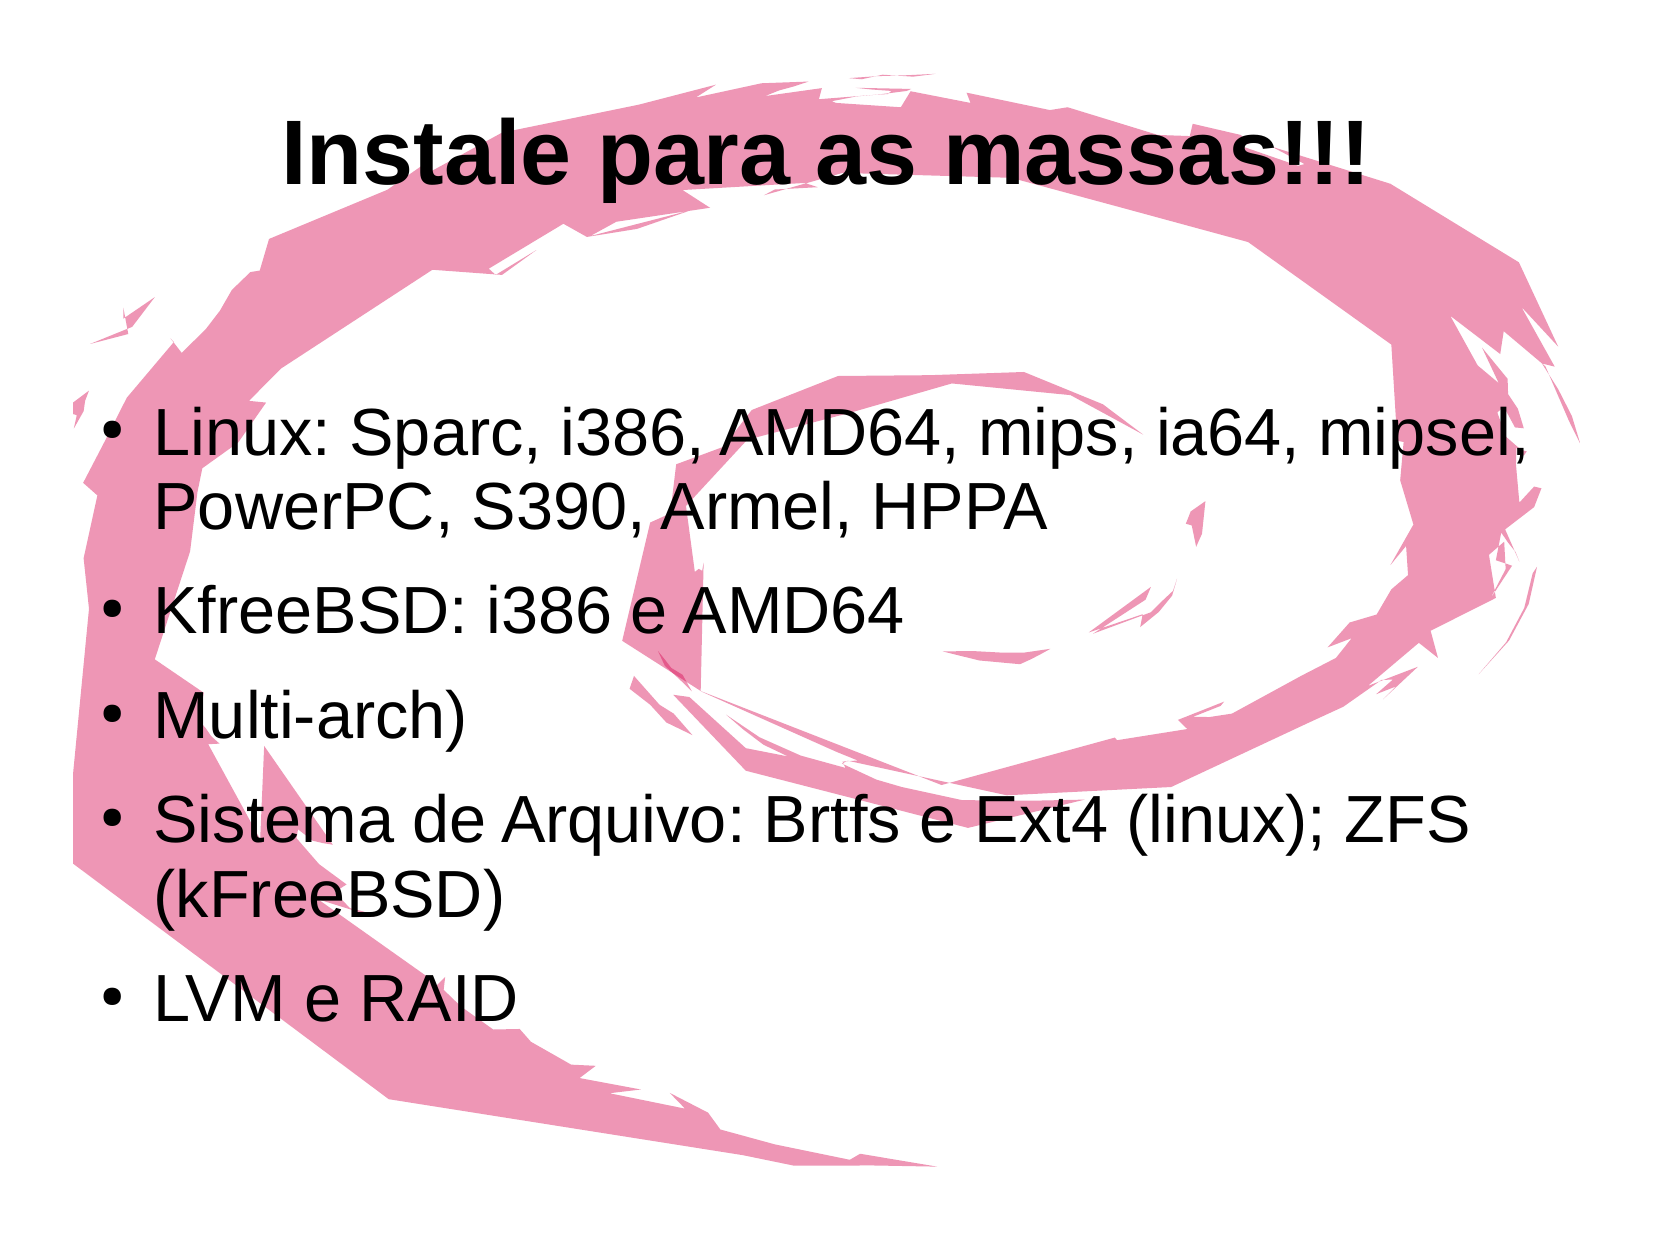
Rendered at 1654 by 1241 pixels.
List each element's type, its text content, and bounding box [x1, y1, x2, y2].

title Instale para as massas!!! [82, 49, 1571, 257]
list Linux: Sparc, i386, AMD64, mips, ia64, mipsel, PowerPC, S390, Armel, HPPA KfreeBSD: i386 e AMD64 Multi-arch) Sistema de Arquivo: Brtfs e Ext4 (linux); ZFS (kFreeBSD) LVM e RAID [82, 290, 1571, 1109]
